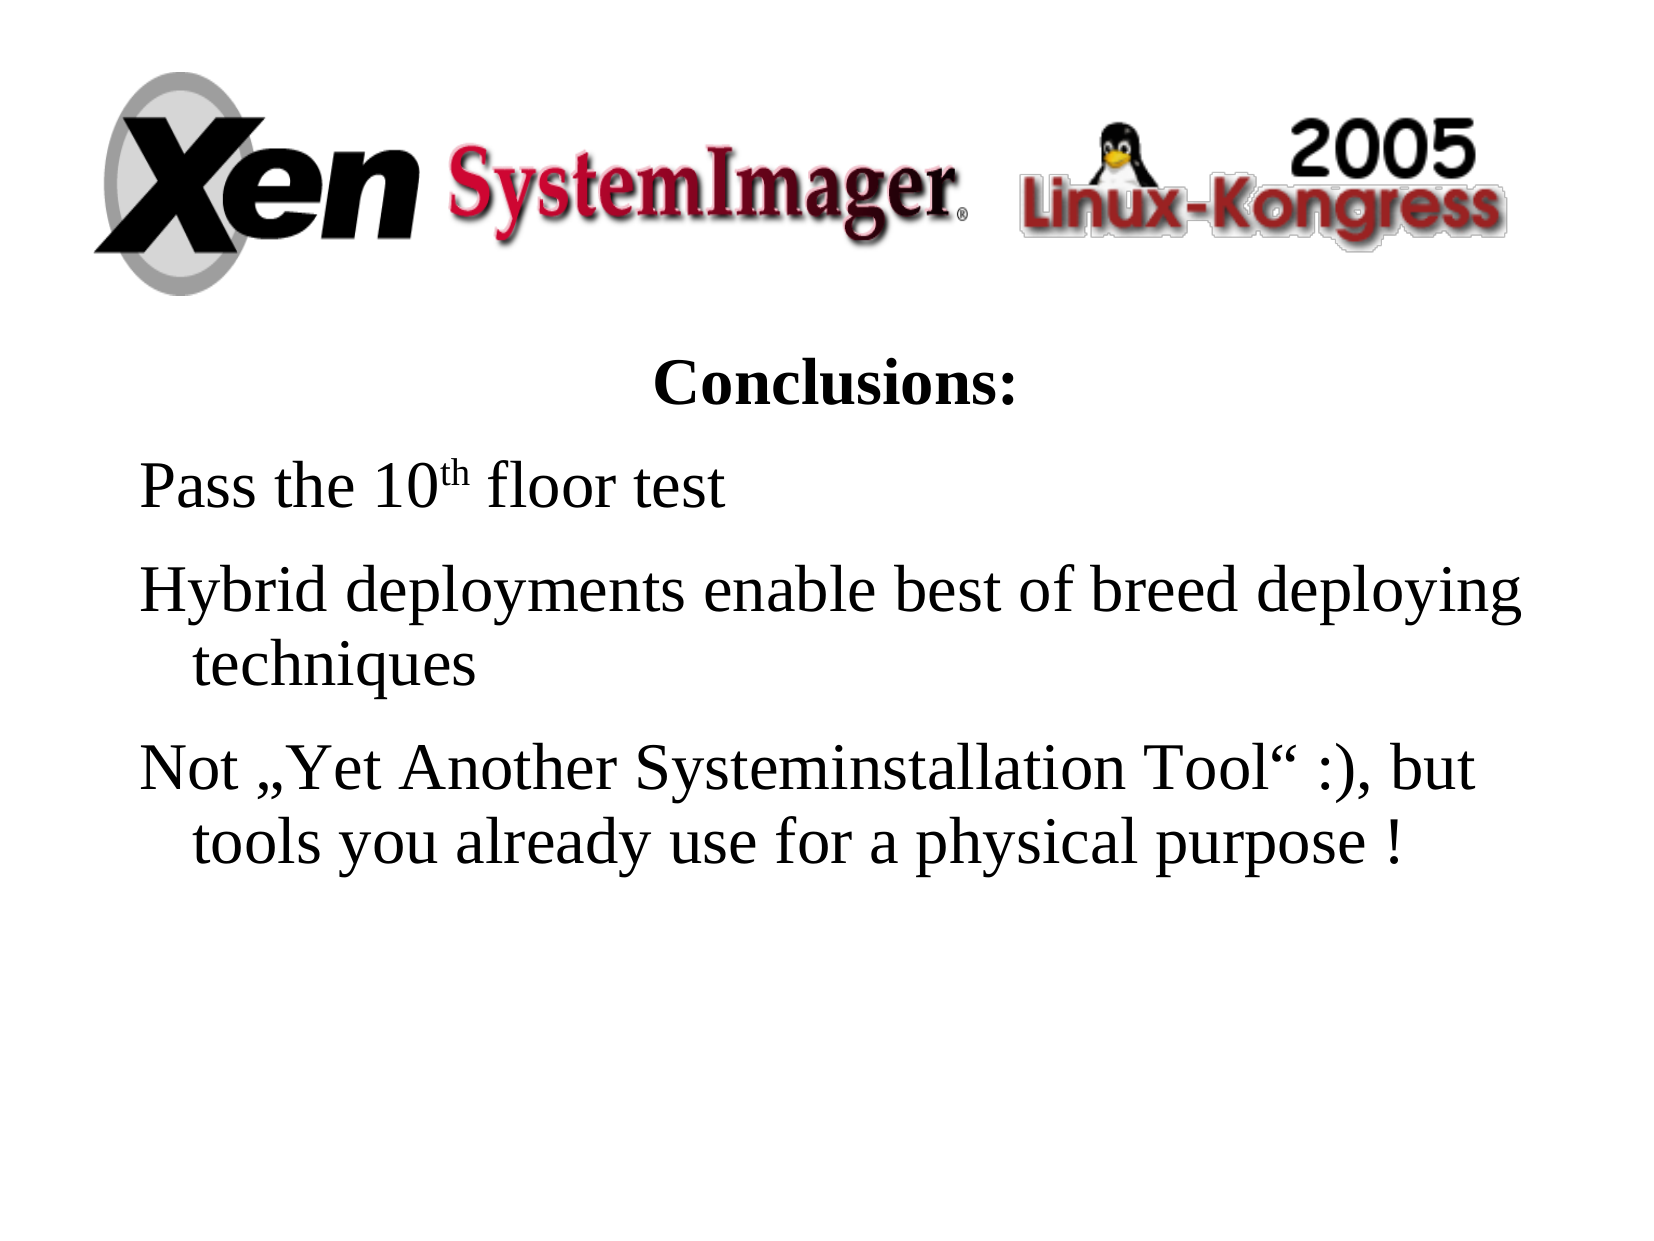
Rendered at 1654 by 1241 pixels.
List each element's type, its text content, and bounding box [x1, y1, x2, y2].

picture [1006, 106, 1524, 265]
picture [93, 72, 420, 296]
picture [445, 132, 971, 254]
list Conclusions: Pass the 10th floor test Hybrid deployments enable best of breed deploying techniques Not „Yet Another Systeminstallation Tool“ :), but tools you already use for a physical purpose ! [121, 344, 1534, 1127]
